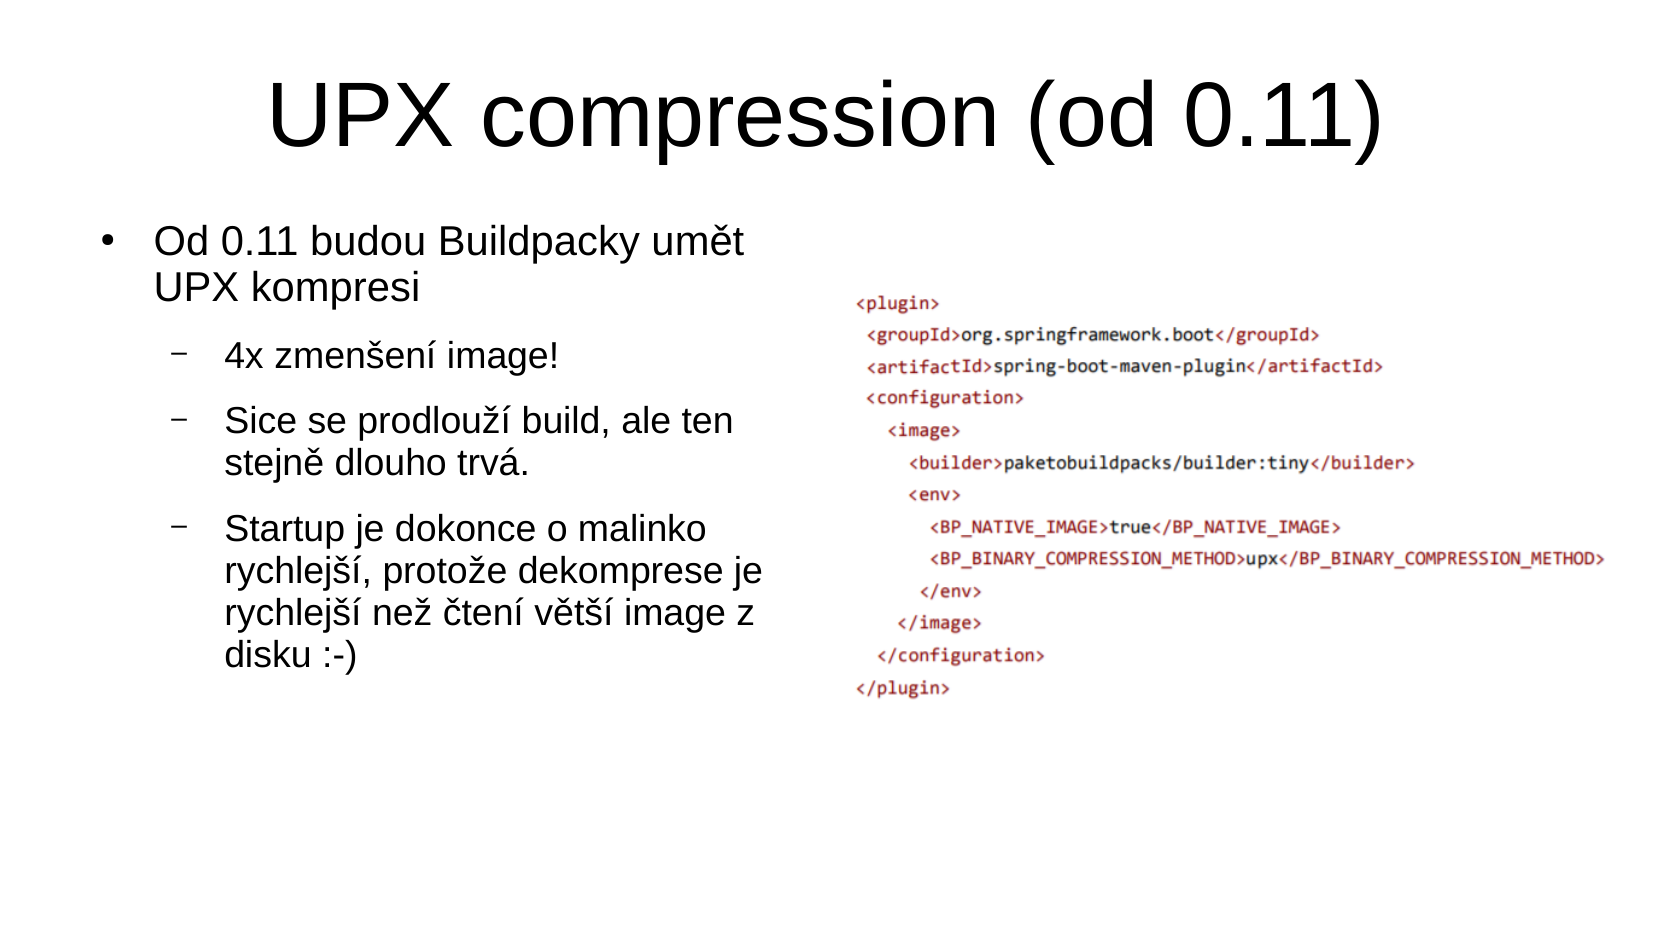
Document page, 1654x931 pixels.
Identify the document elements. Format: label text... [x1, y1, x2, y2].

list Od 0.11 budou Buildpacky umět UPX kompresi 4x zmenšení image! Sice se prodlouží build, ale ten stejně dlouho trvá. Startup je dokonce o malinko rychlejší, protože dekomprese je rychlejší než čtení větší image z disku :-) [82, 217, 809, 758]
title UPX compression (od 0.11) [82, 37, 1571, 193]
picture [845, 280, 1605, 713]
